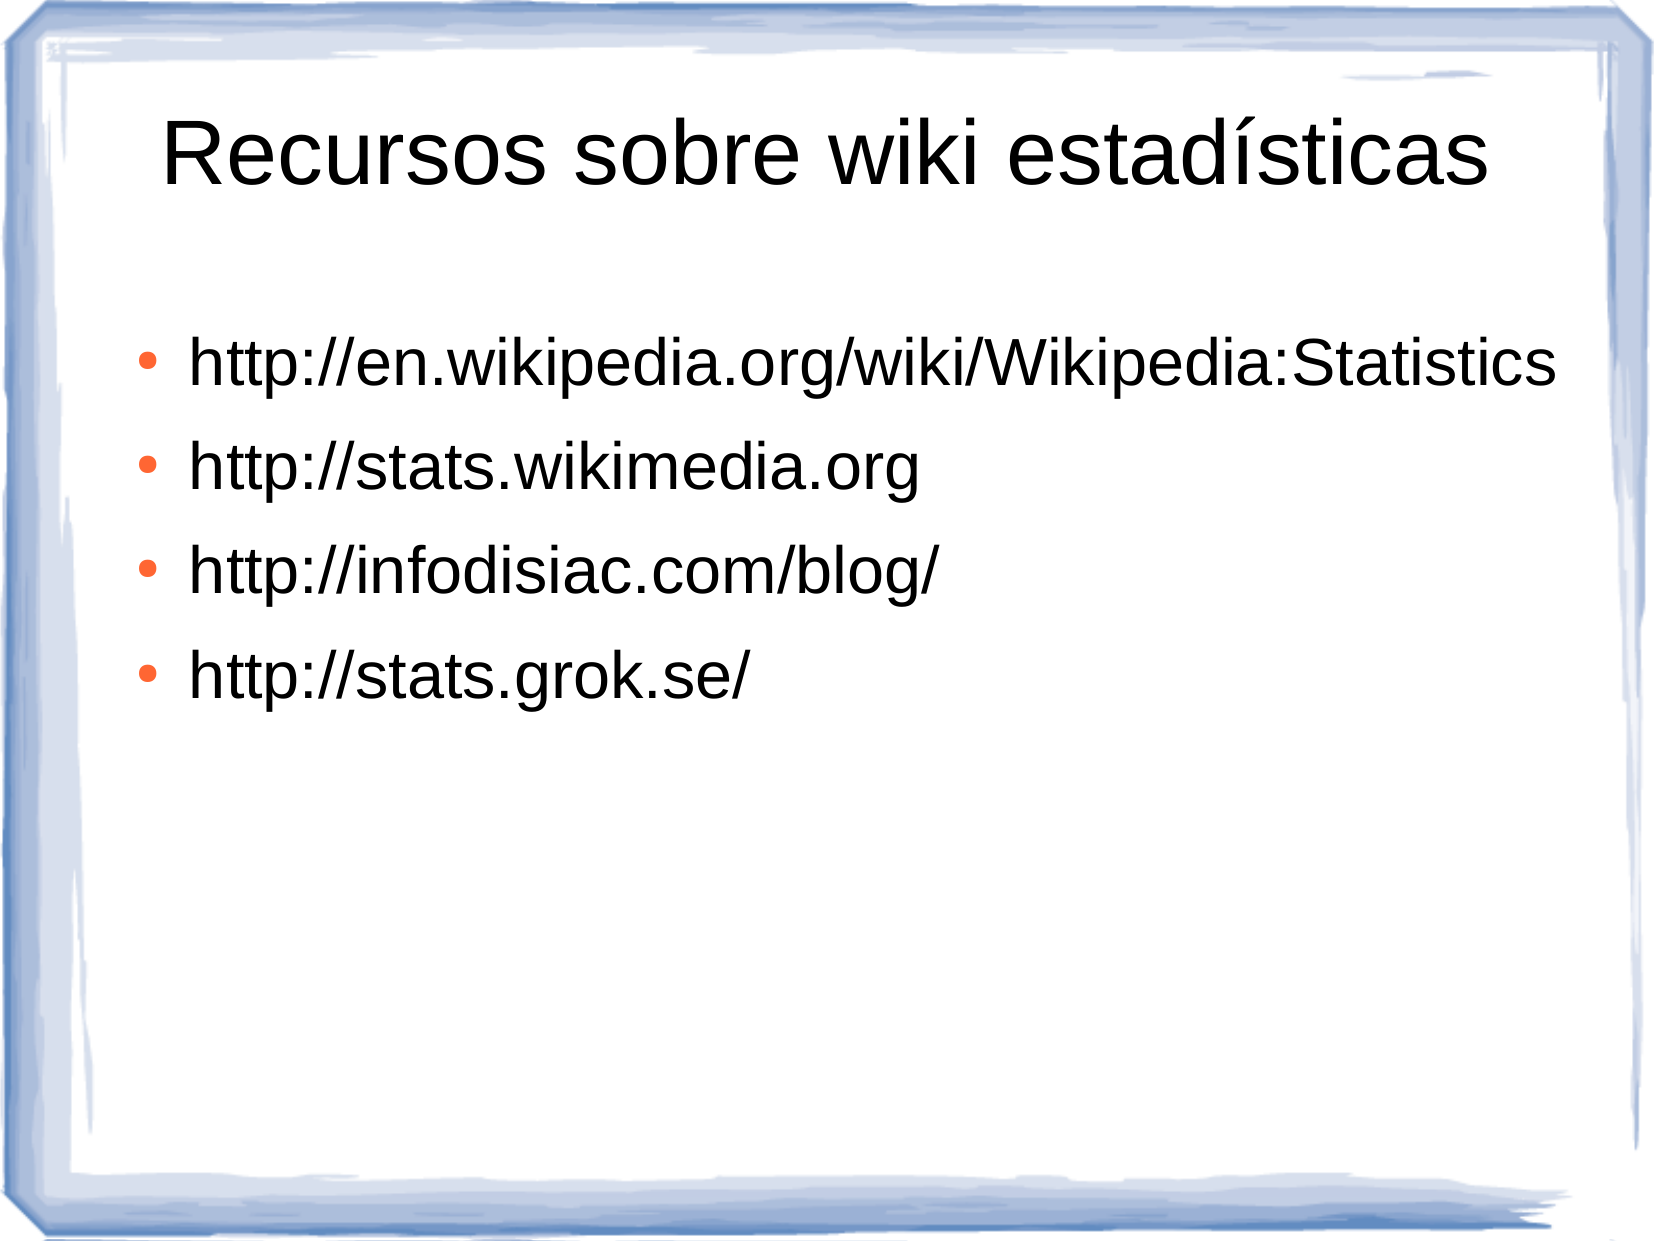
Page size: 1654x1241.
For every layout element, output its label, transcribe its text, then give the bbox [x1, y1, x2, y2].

title Recursos sobre wiki estadísticas [82, 56, 1571, 250]
list http://en.wikipedia.org/wiki/Wikipedia:Statistics http://stats.wikimedia.org http://infodisiac.com/blog/ http://stats.grok.se/ [118, 324, 1571, 1129]
picture [0, 0, 1654, 1241]
